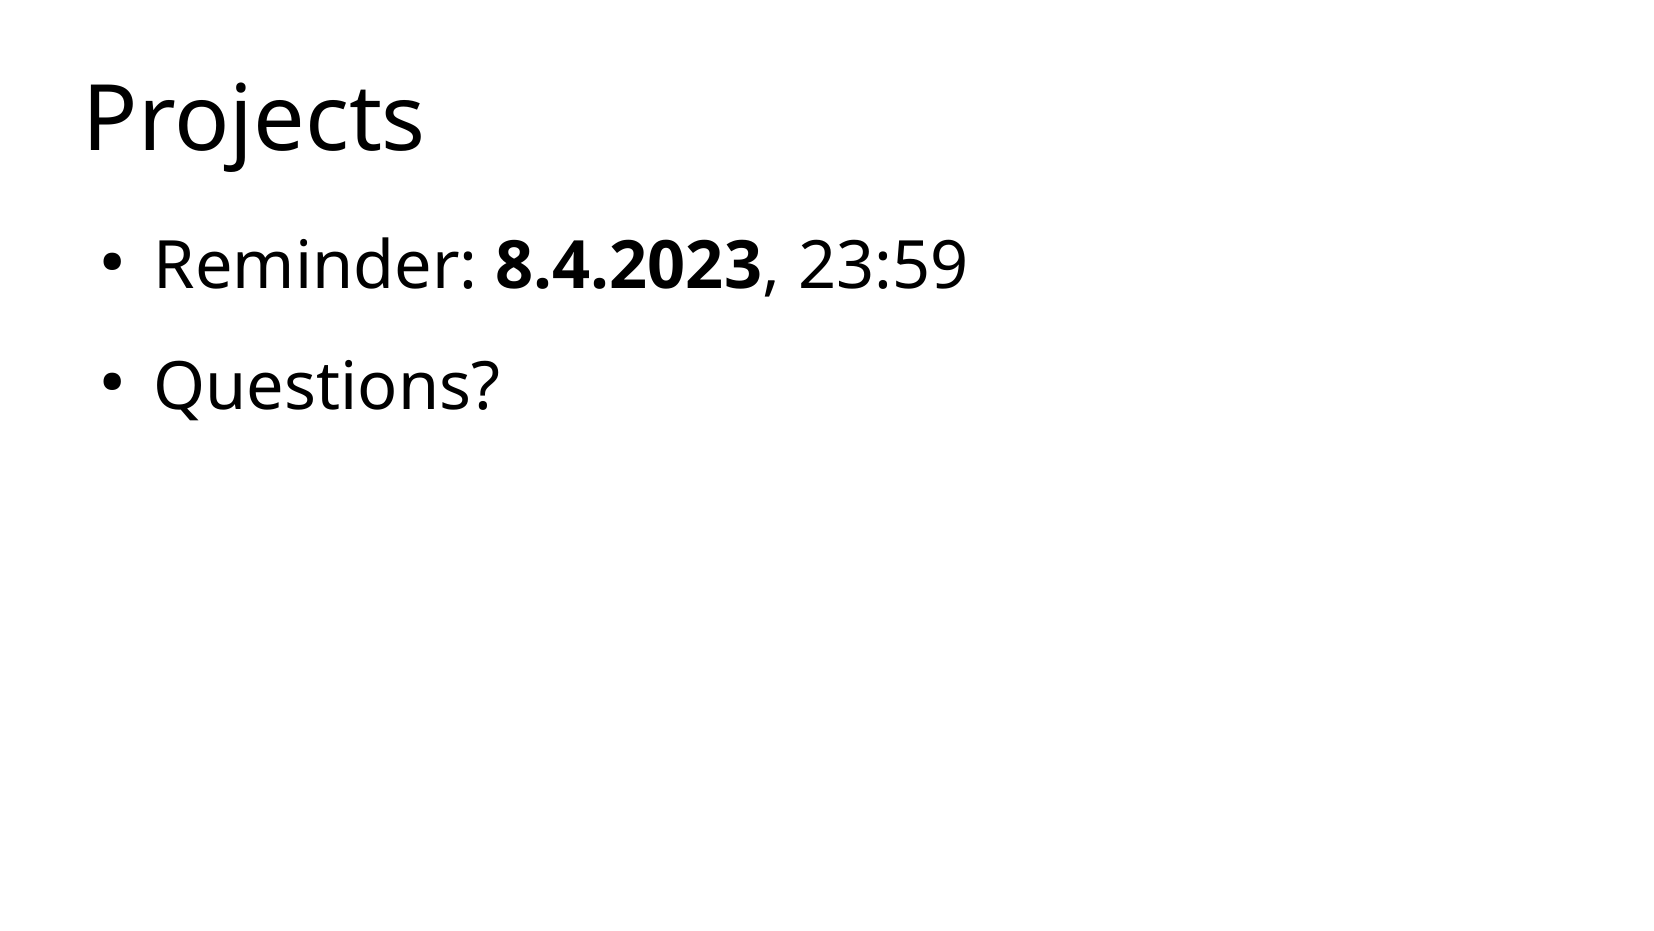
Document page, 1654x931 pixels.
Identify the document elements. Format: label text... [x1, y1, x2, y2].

list Reminder: 8.4.2023, 23:59 Questions? [82, 217, 1571, 758]
title Projects [82, 37, 1571, 193]
